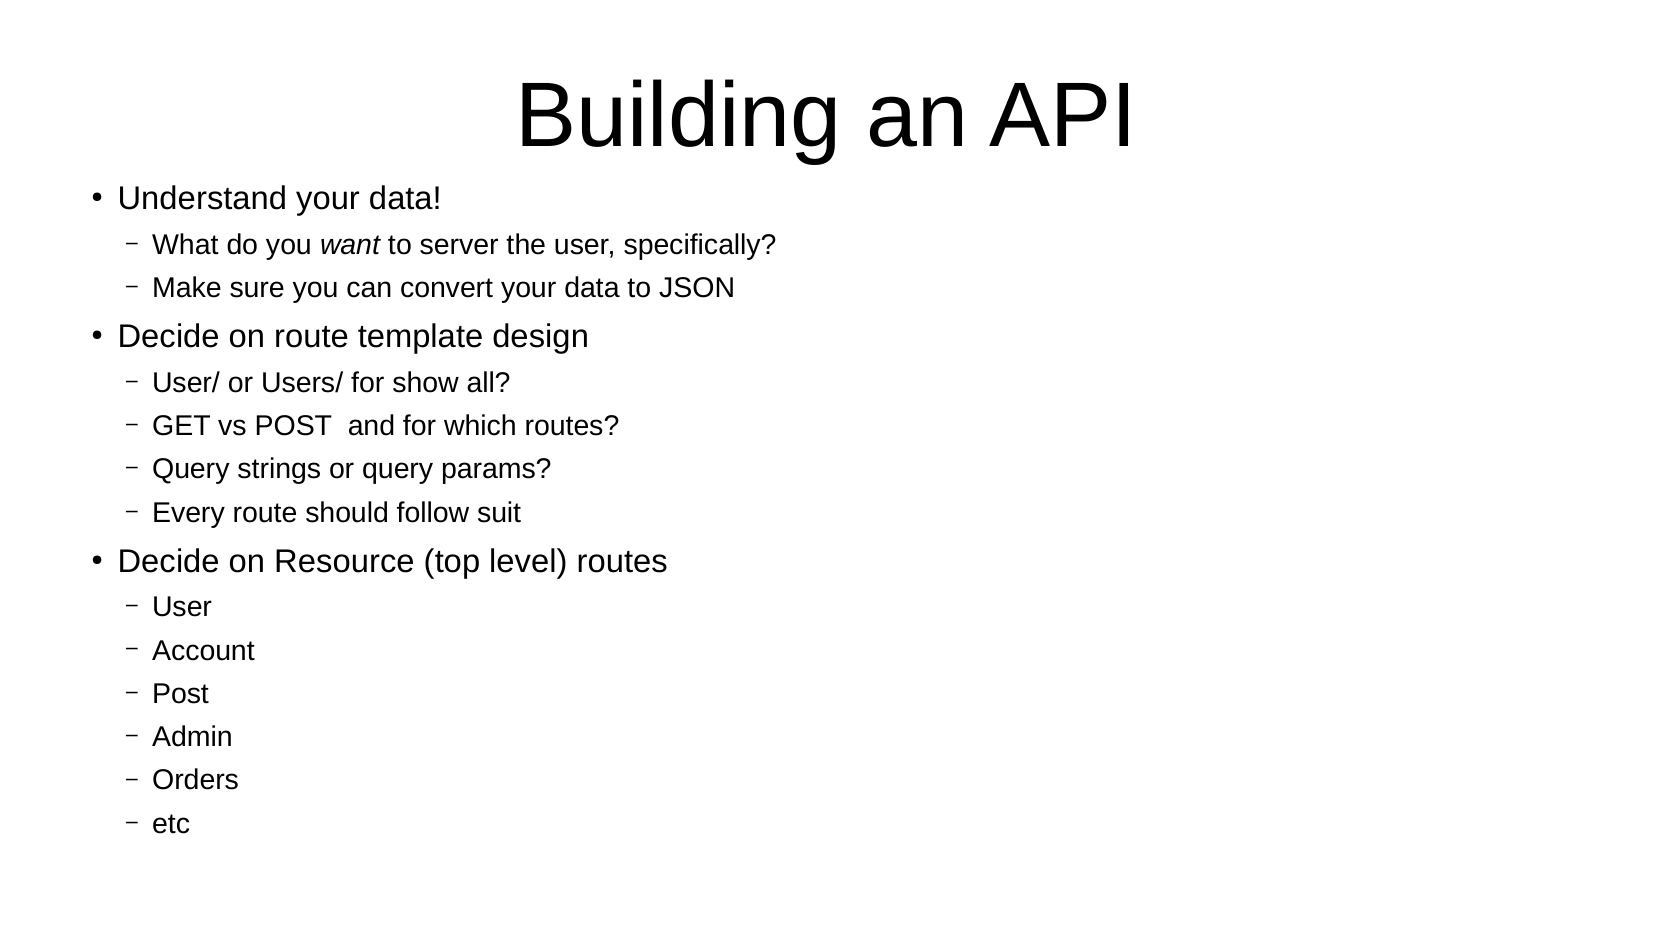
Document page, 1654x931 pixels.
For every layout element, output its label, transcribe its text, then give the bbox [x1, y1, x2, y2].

list Understand your data! What do you want to server the user, specifically? Make sure you can convert your data to JSON Decide on route template design User/ or Users/ for show all? GET vs POST and for which routes? Query strings or query params? Every route should follow suit Decide on Resource (top level) routes User Account Post Admin Orders etc [82, 180, 1571, 841]
title Building an API [82, 37, 1571, 180]
